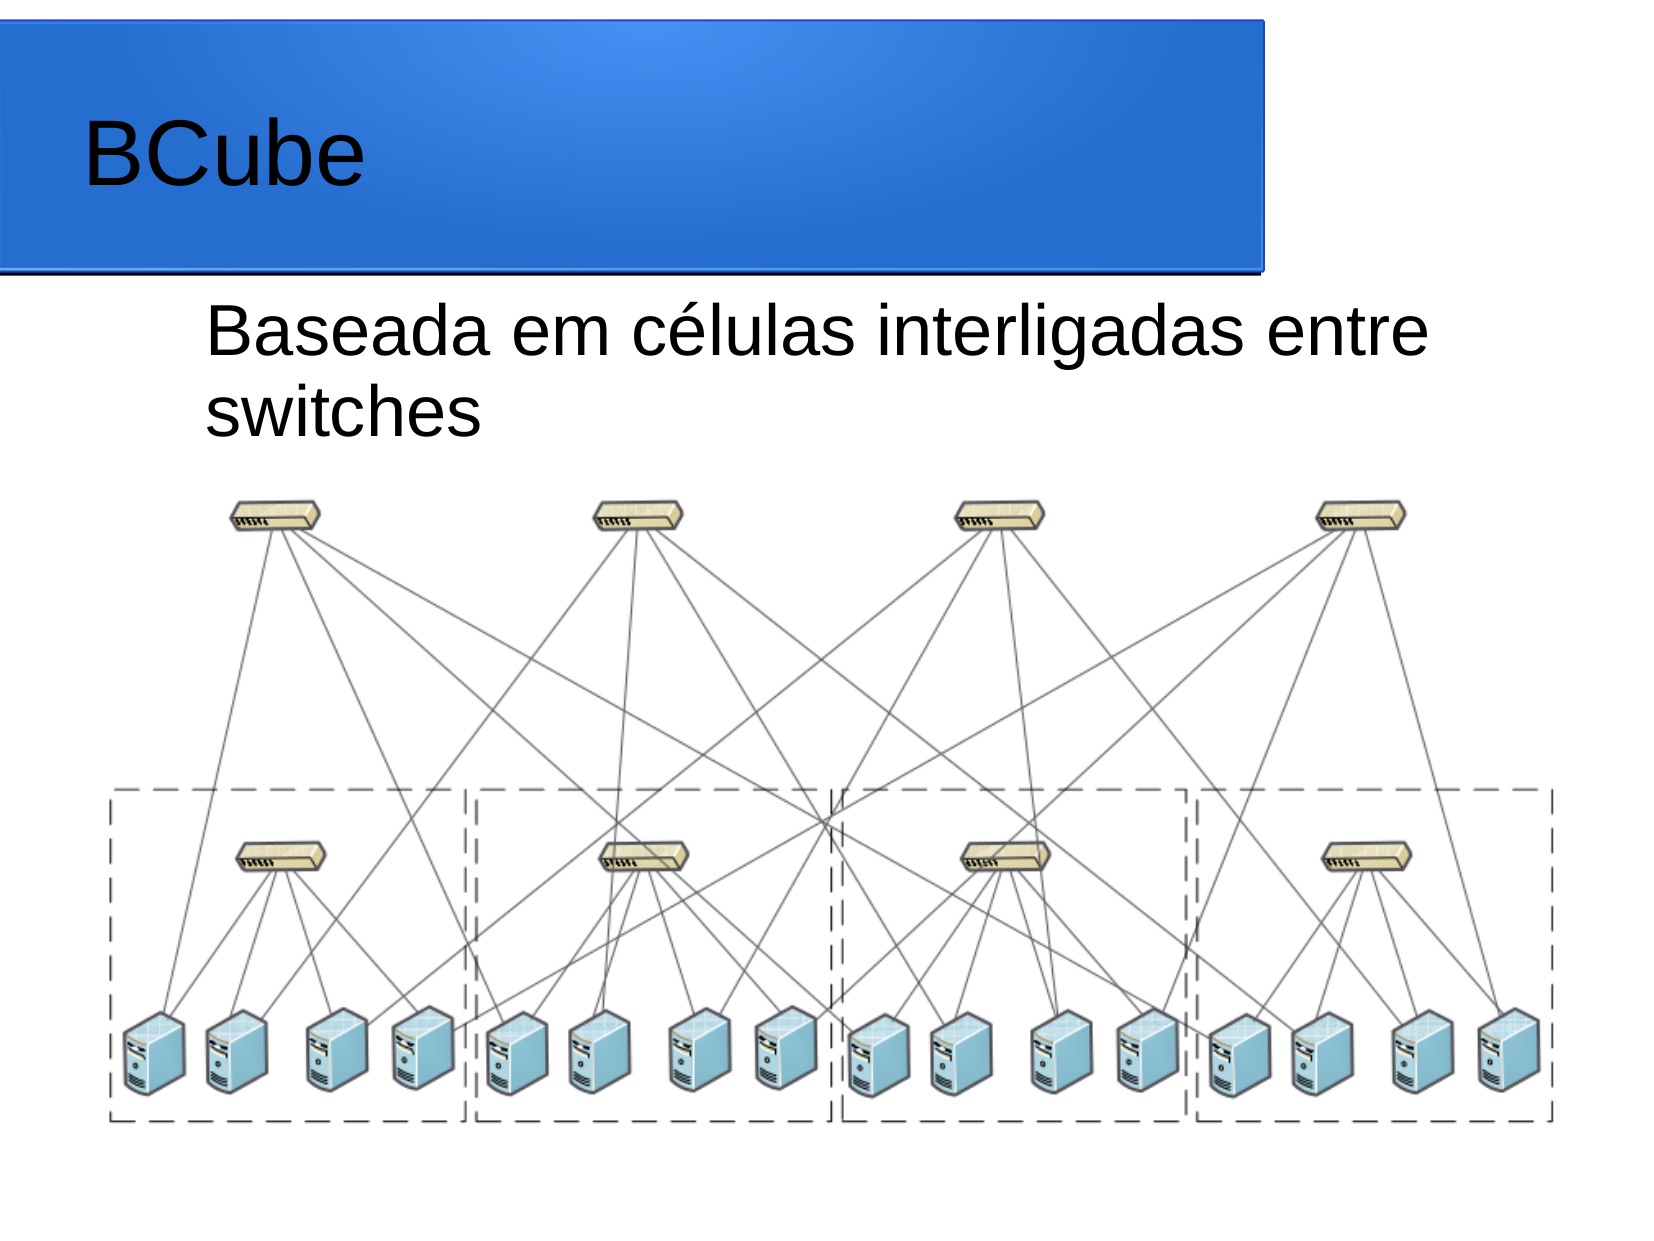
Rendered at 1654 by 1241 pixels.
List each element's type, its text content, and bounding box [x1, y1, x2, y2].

title BCube [82, 49, 1571, 257]
list Baseada em células interligadas entre switches [135, 290, 1516, 455]
picture [77, 455, 1596, 1171]
